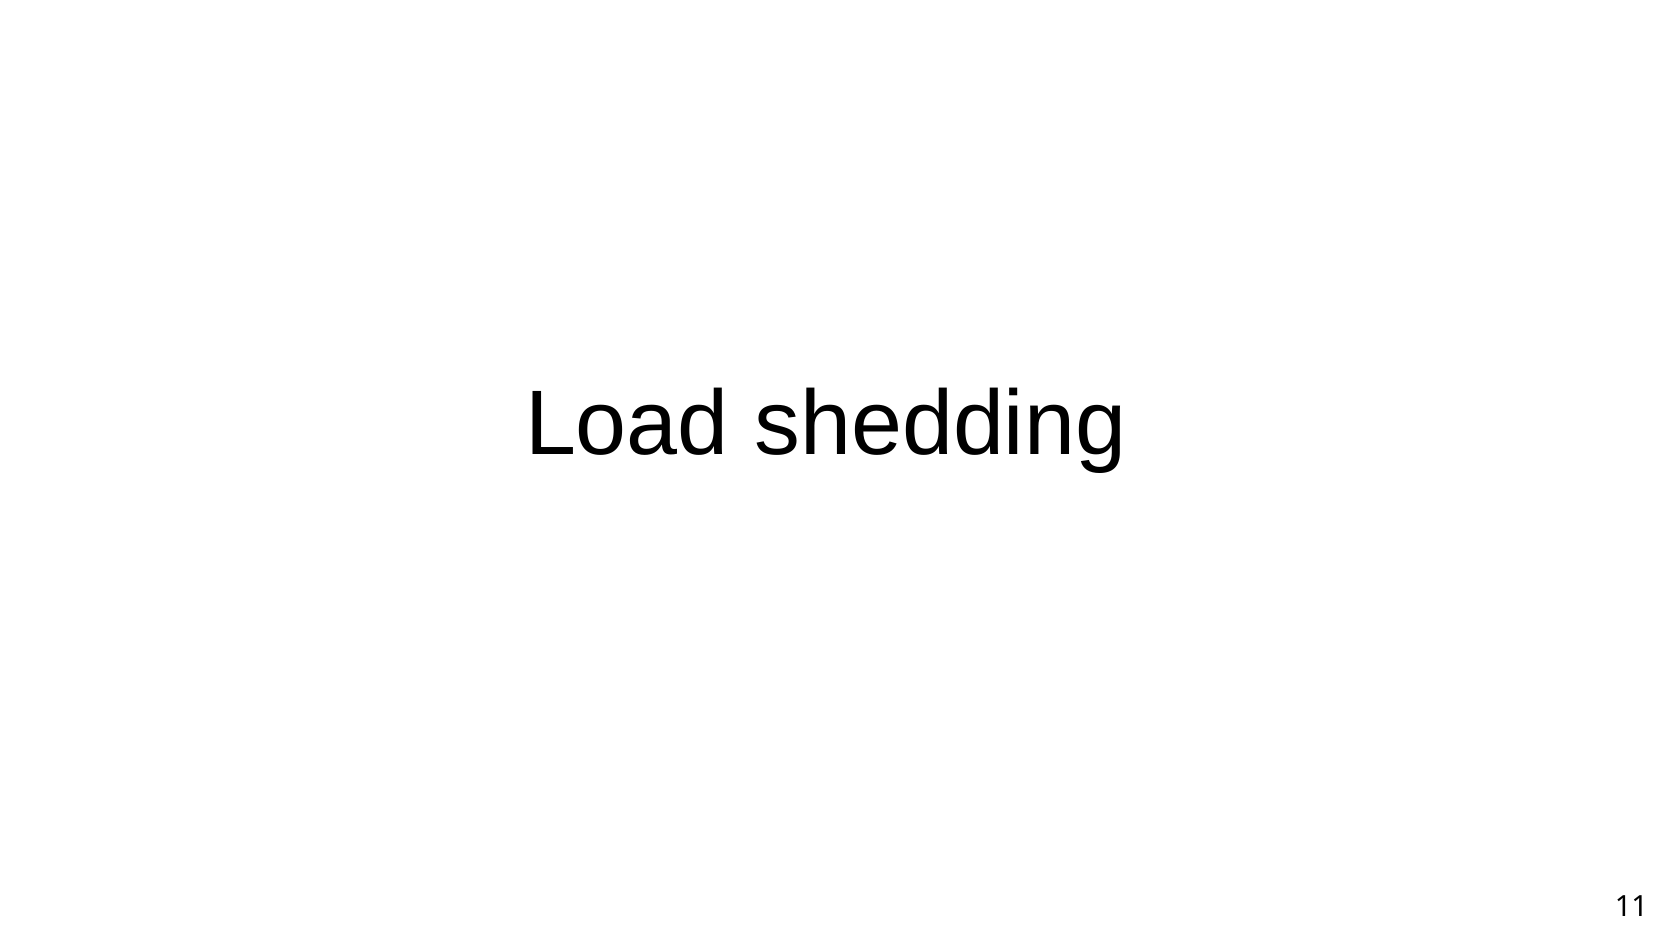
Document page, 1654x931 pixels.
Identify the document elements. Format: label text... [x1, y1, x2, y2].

title Load shedding [81, 345, 1570, 501]
